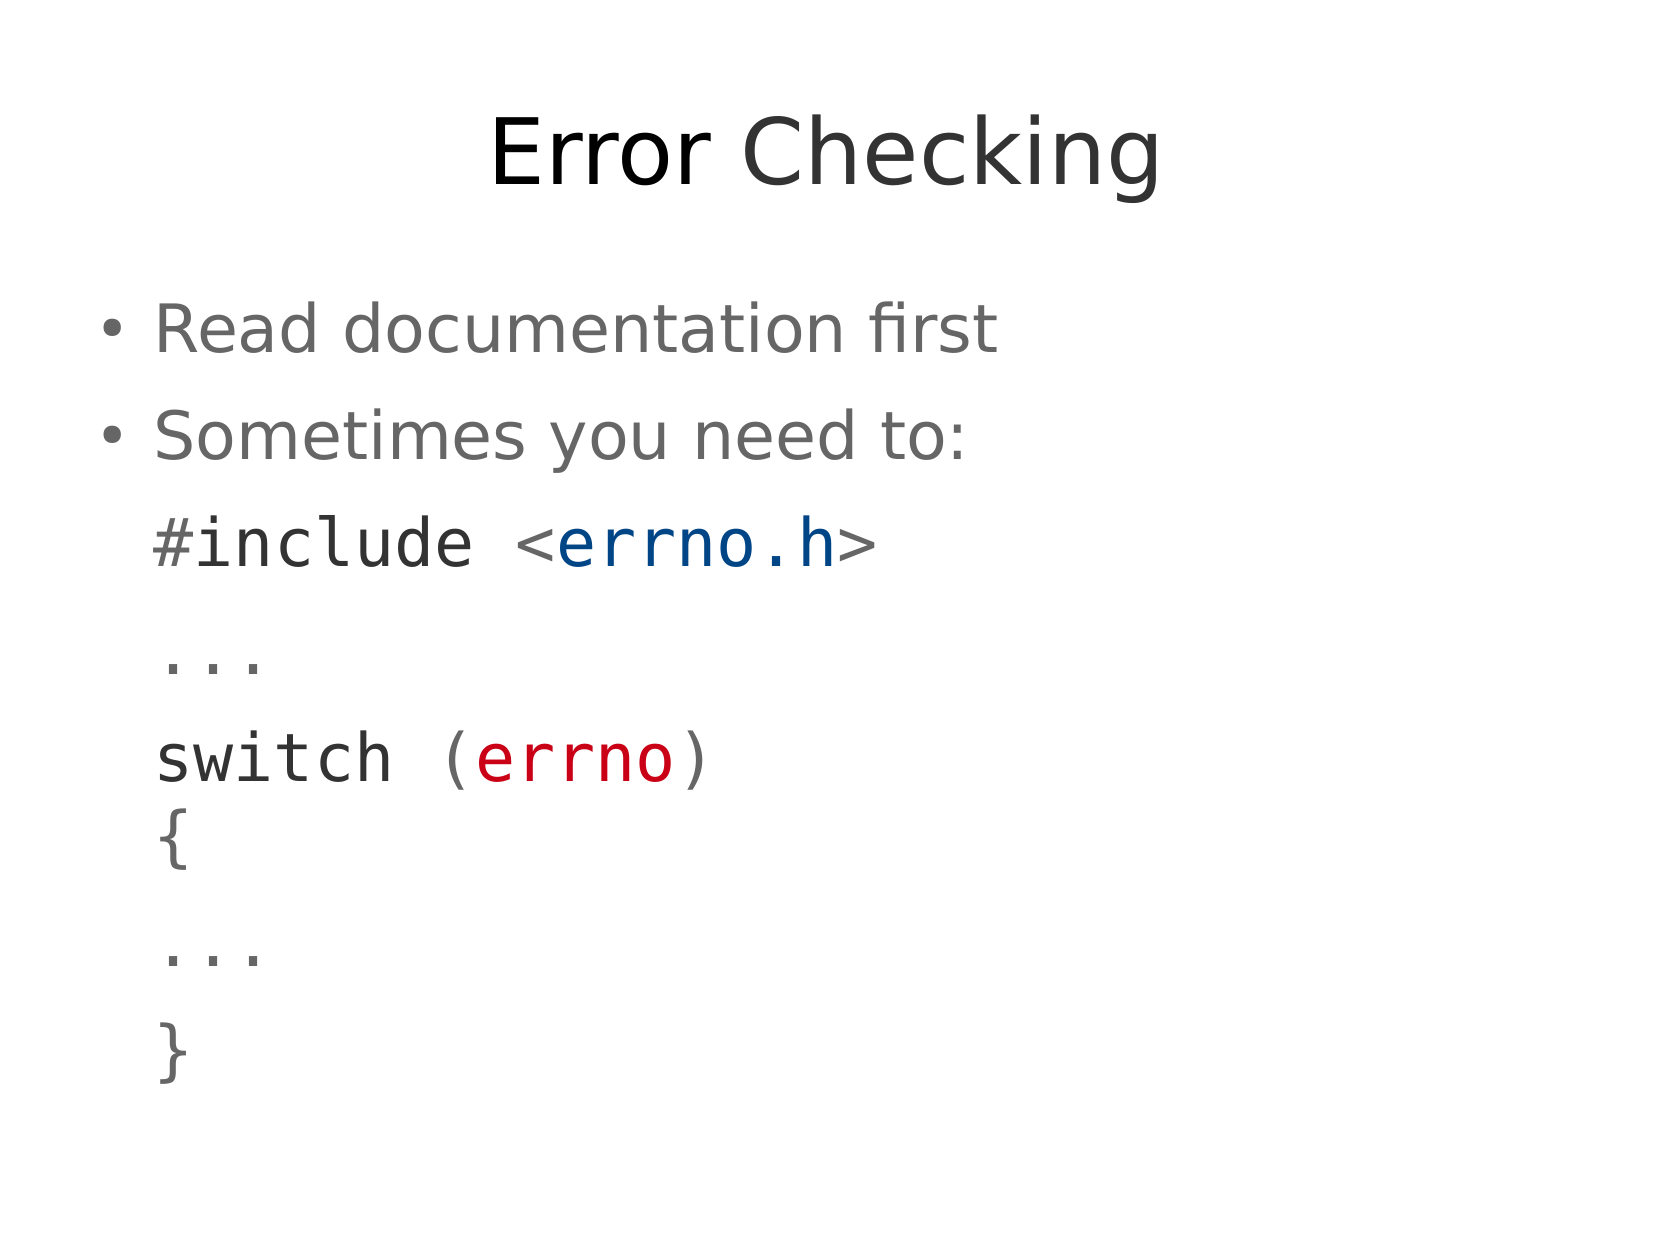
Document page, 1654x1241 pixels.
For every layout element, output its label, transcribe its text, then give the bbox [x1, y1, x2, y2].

title Error Checking [82, 49, 1571, 257]
list Read documentation first Sometimes you need to: #include <errno.h> ... switch (errno) { ... } [82, 290, 1571, 1109]
